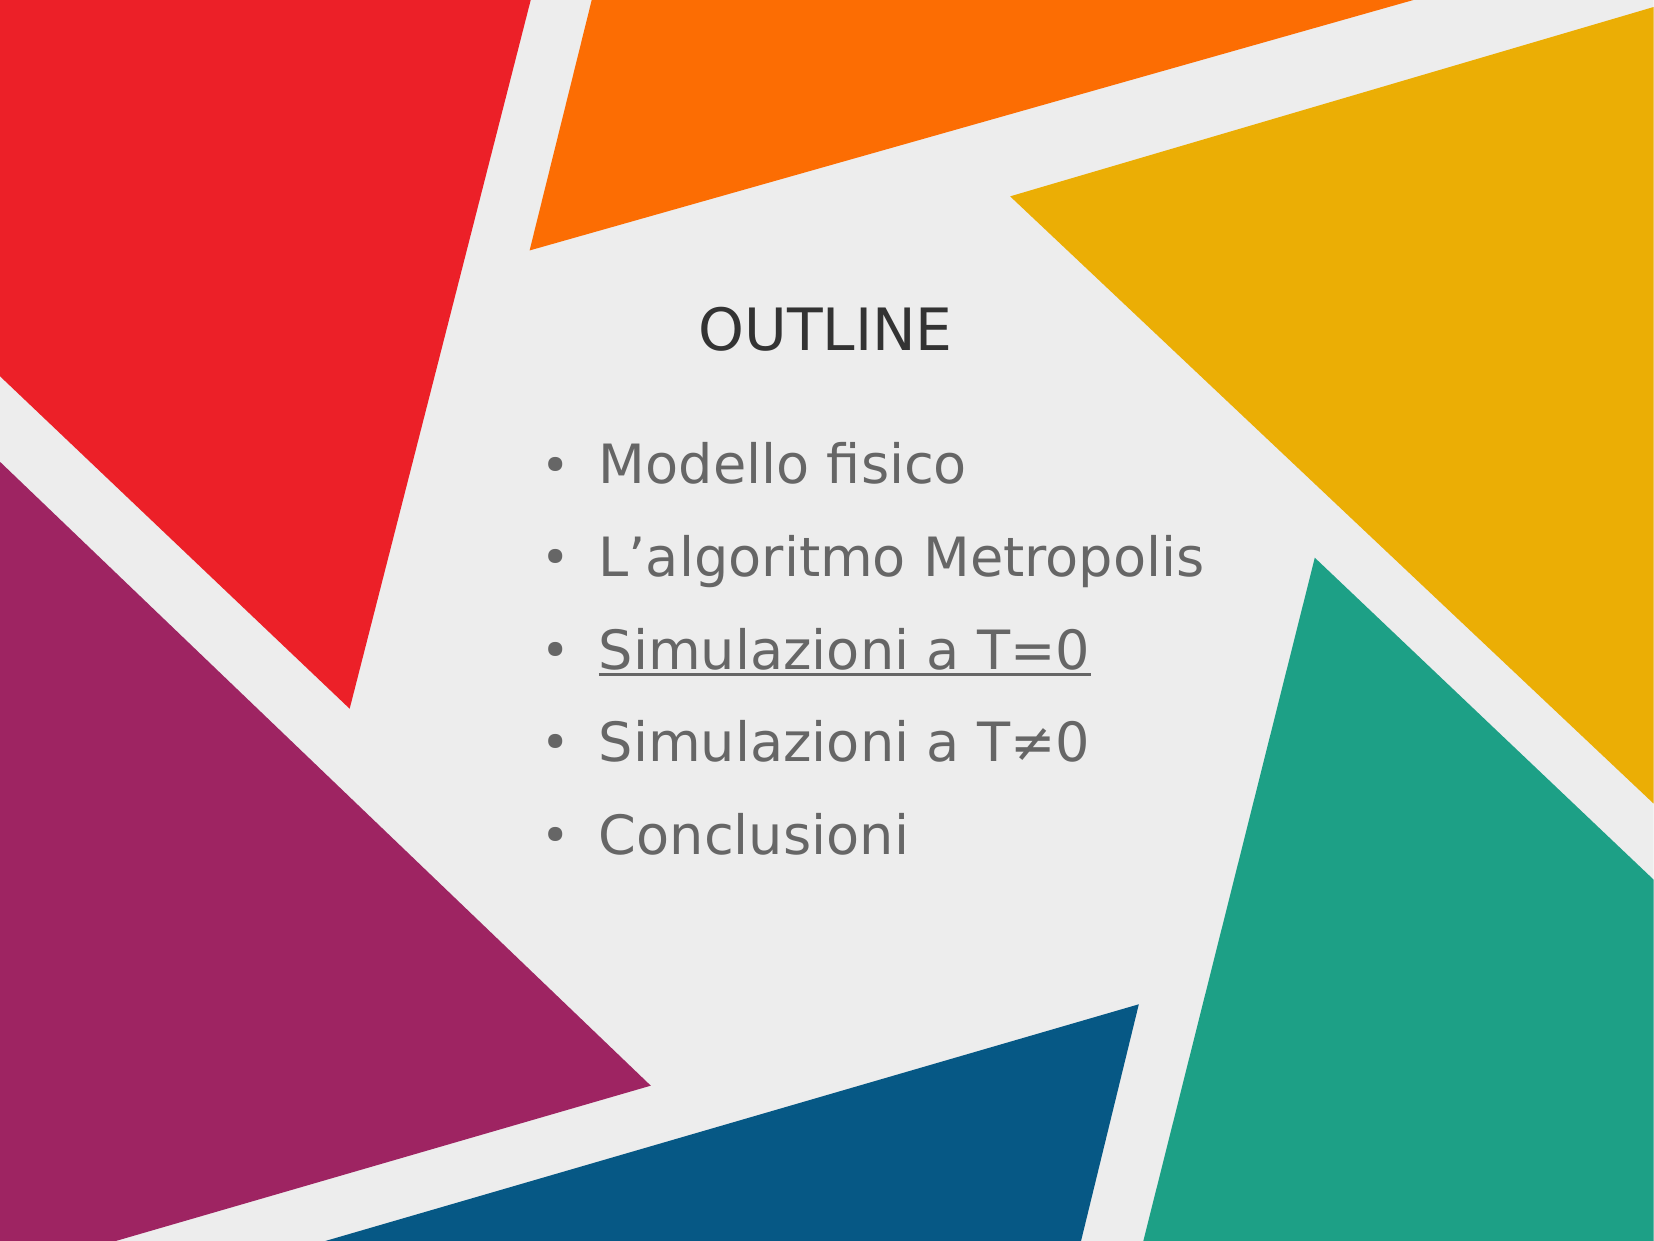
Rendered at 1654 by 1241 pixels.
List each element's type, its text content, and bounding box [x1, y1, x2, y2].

title OUTLINE [467, 226, 1185, 434]
list Modello fisico L’algoritmo Metropolis Simulazioni a T=0 Simulazioni a T≠0 Conclusioni [527, 433, 1252, 991]
